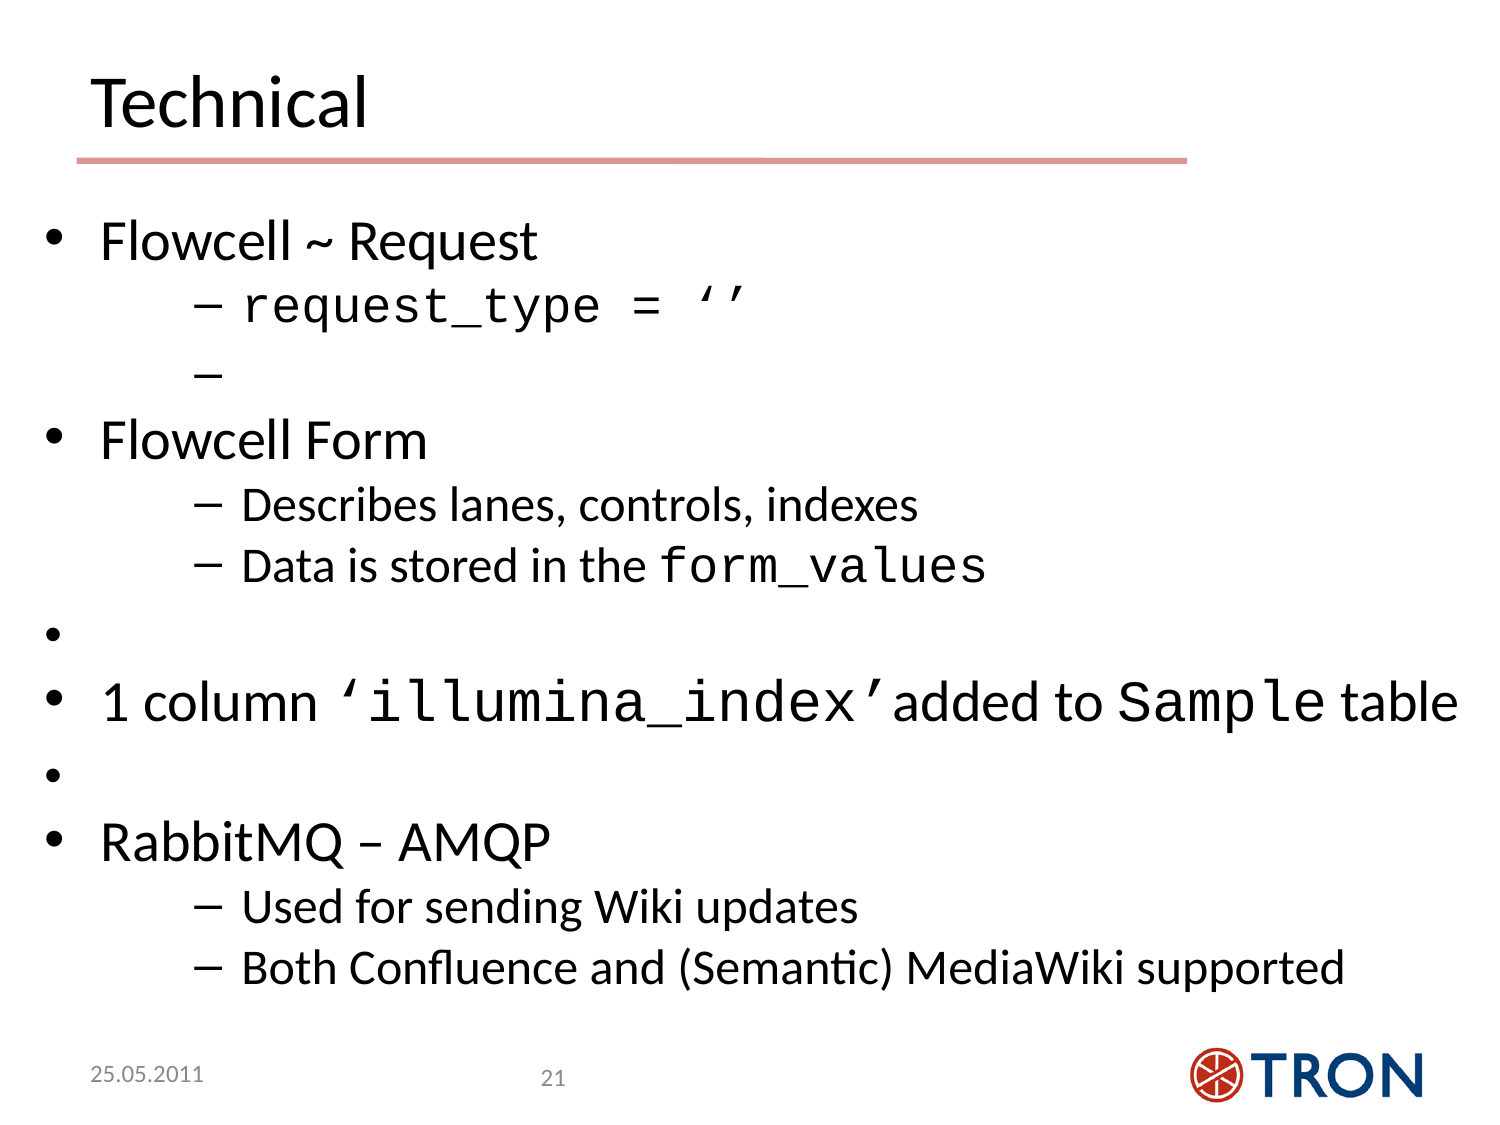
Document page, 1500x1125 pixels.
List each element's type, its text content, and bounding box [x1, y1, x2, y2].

text_box 25.05.2011 [75, 1042, 426, 1103]
text_box [525, 1046, 876, 1107]
title Technical [75, 45, 1426, 150]
list Flowcell ~ Request request_type = ‘’ Flowcell Form Describes lanes, controls, indexes Data is stored in the form_values 1 column ‘illumina_index’added to Sample table RabbitMQ – AMQP Used for sending Wiki updates Both Confluence and (Semantic) MediaWiki supported [29, 208, 1487, 1125]
